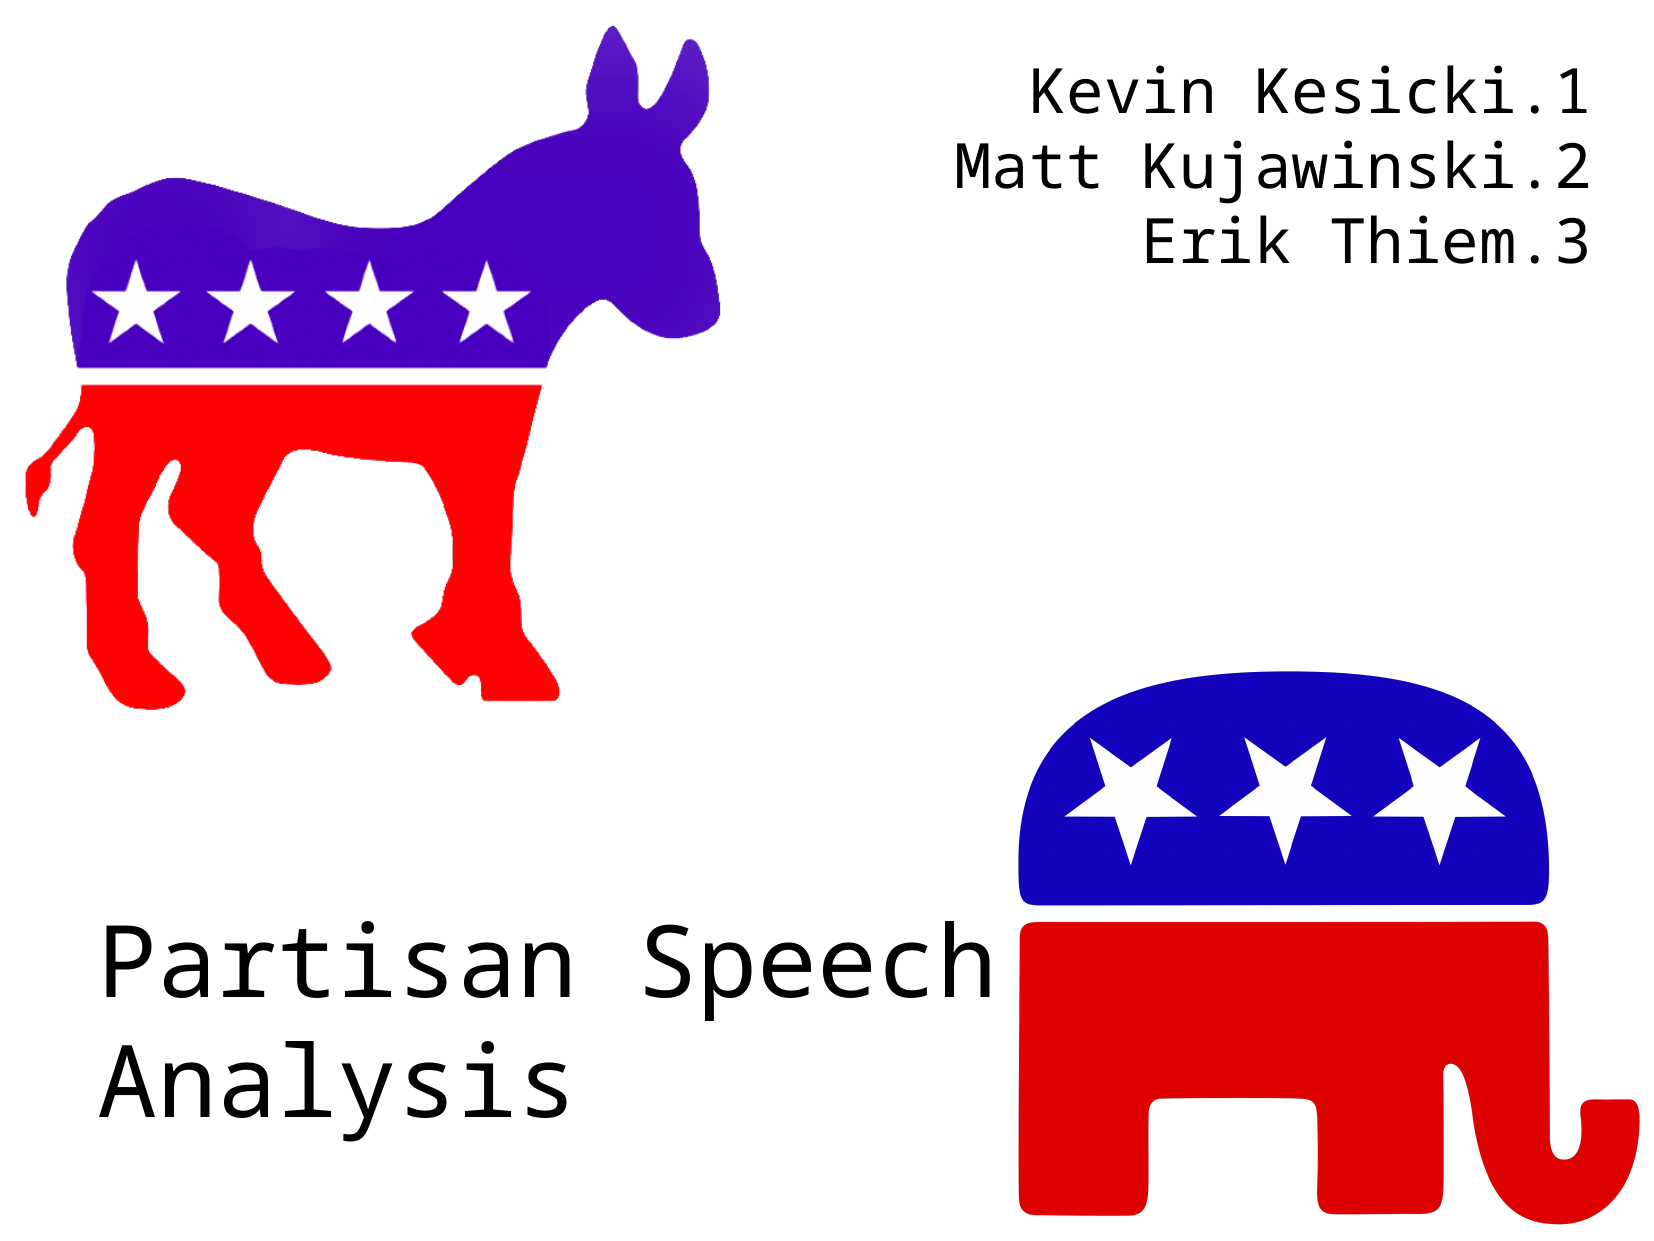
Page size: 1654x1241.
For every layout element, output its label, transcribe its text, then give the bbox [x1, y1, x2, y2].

text_box Partisan Speech Analysis [97, 914, 1005, 1122]
text_box Kevin Kesicki.1 Matt Kujawinski.2 Erik Thiem.3 [891, 23, 1592, 304]
picture [11, 17, 736, 721]
picture [990, 659, 1653, 1241]
